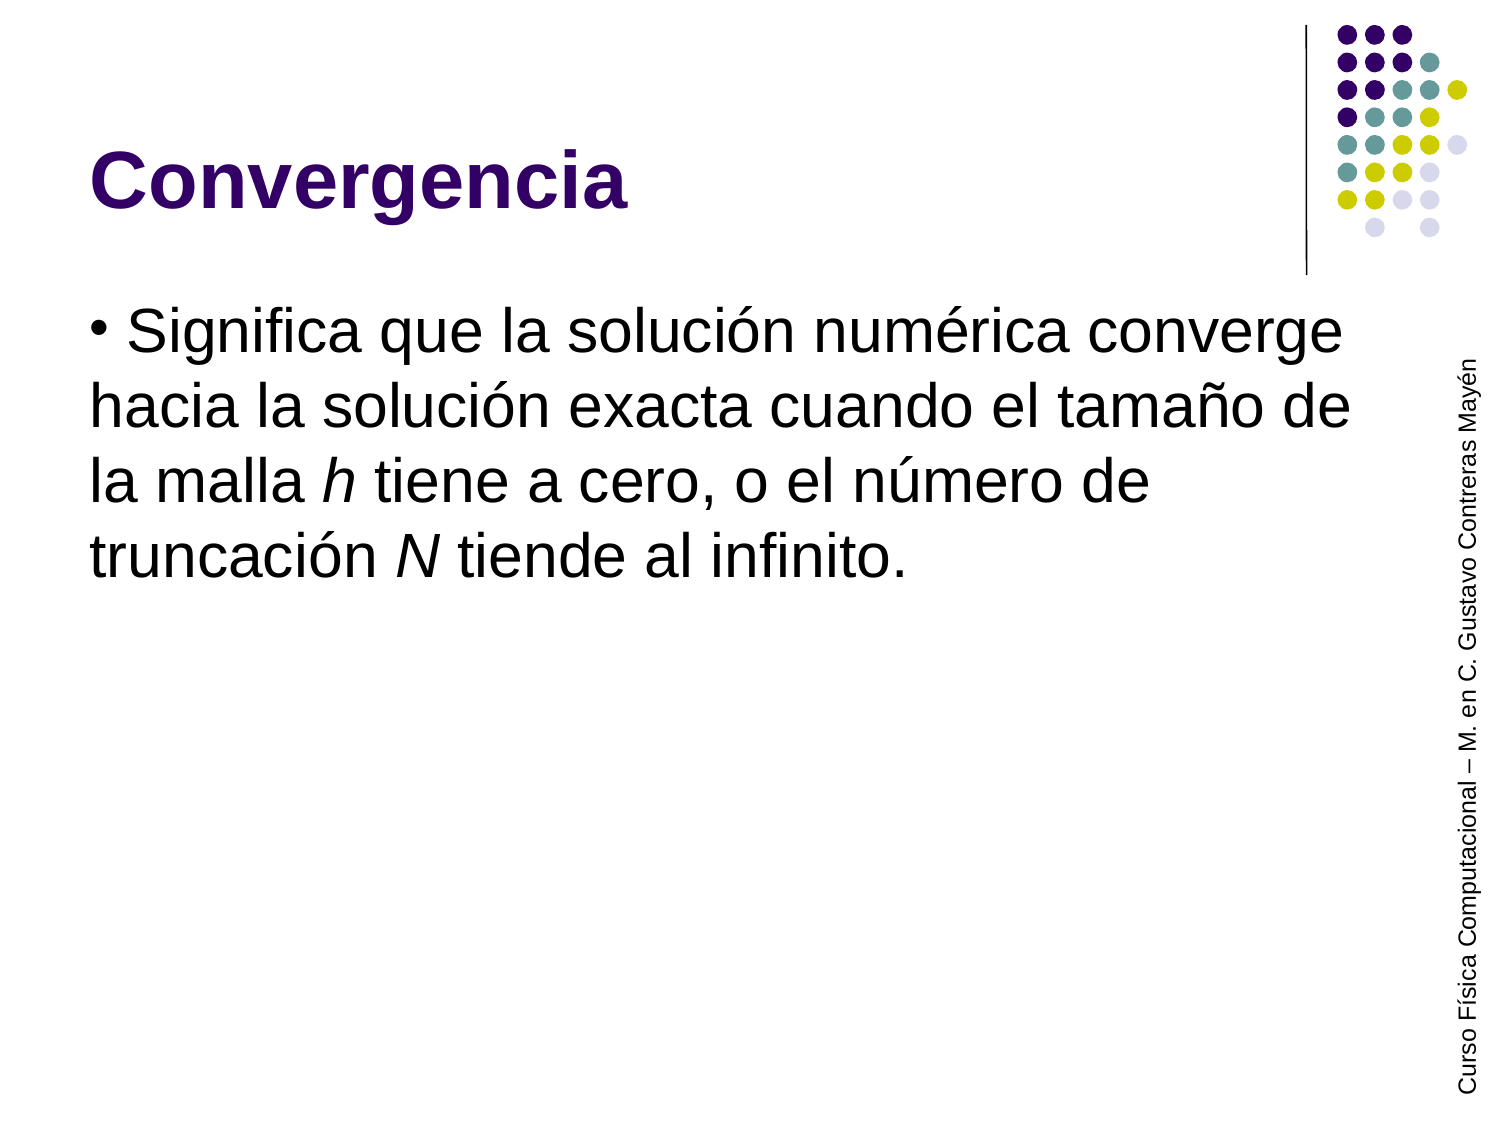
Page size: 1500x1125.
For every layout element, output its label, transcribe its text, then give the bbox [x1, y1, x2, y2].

text_box Significa que la solución numérica converge hacia la solución exacta cuando el tamaño de la malla h tiene a cero, o el número de truncación N tiende al infinito. [75, 282, 1426, 1006]
text_box Convergencia [74, 20, 1313, 233]
